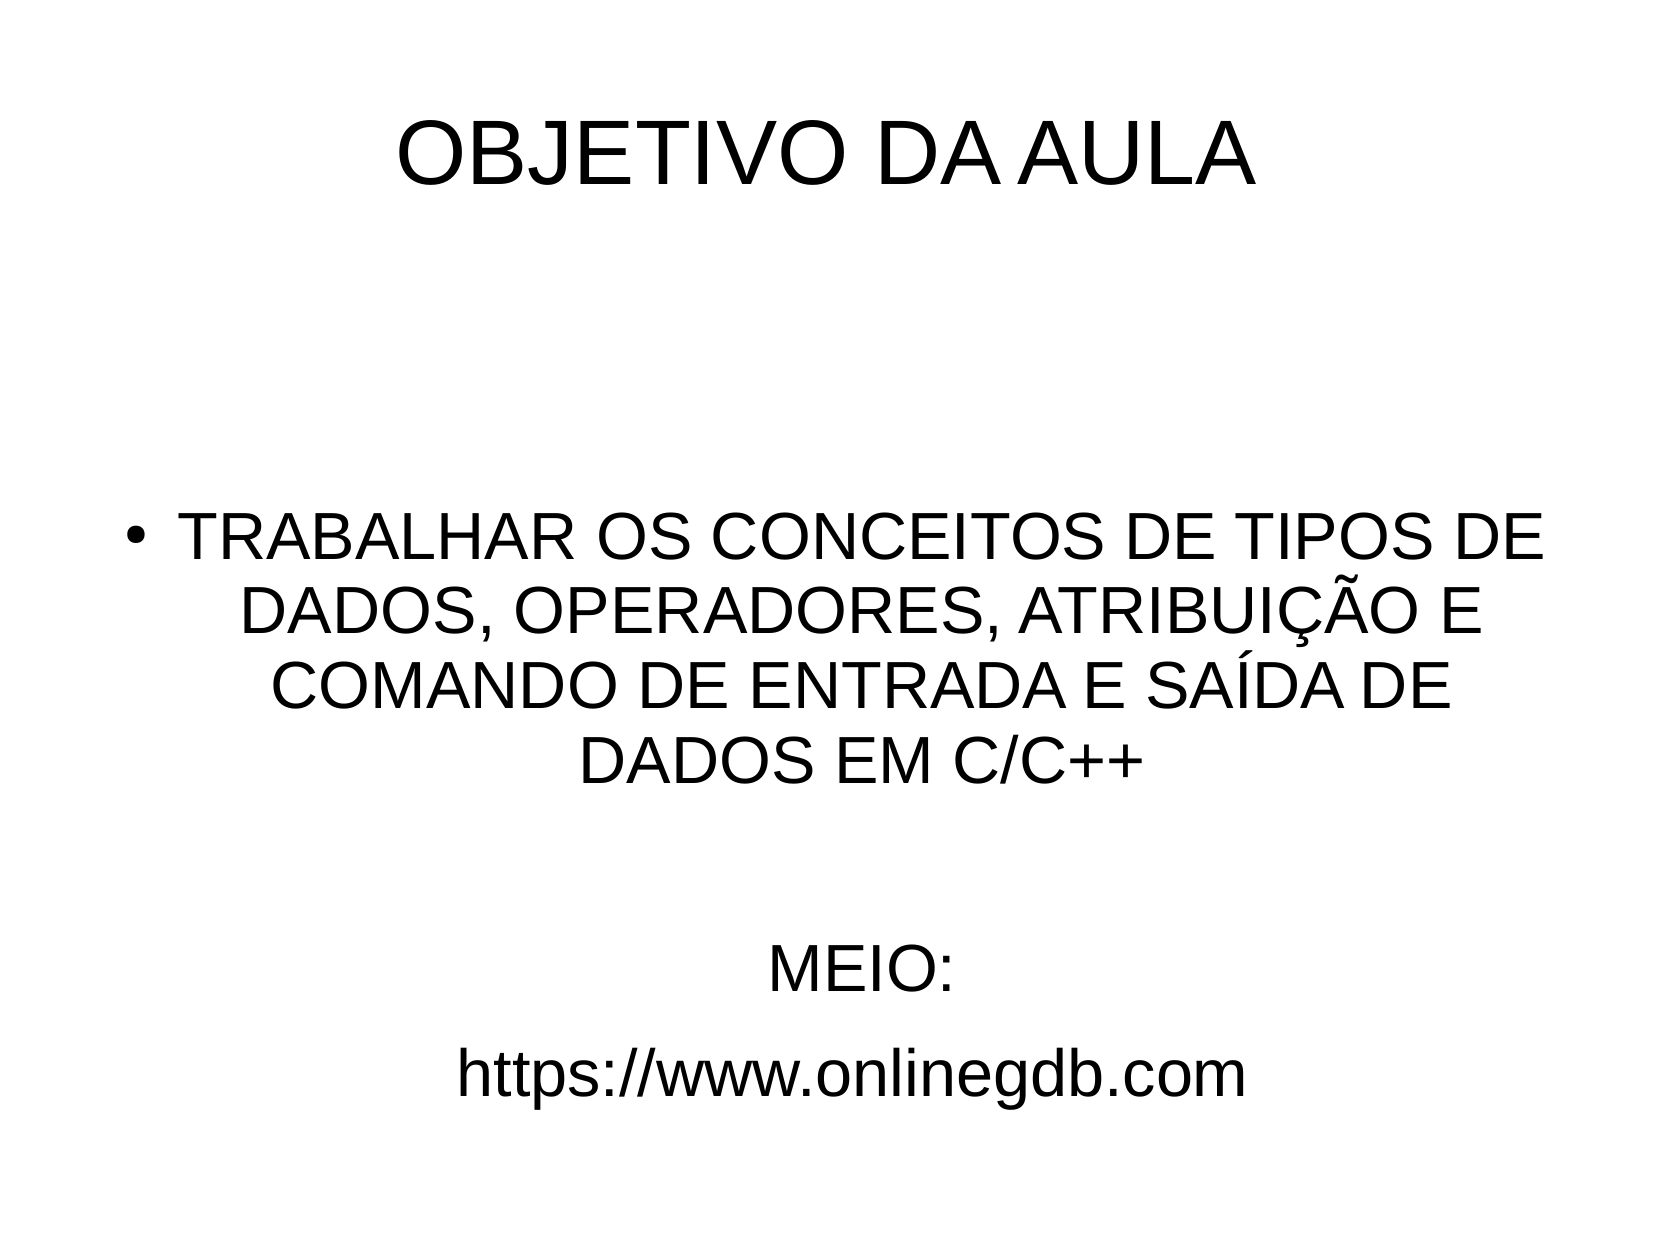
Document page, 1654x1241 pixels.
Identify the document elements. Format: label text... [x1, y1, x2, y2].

list TRABALHAR OS CONCEITOS DE TIPOS DE DADOS, OPERADORES, ATRIBUIÇÃO E COMANDO DE ENTRADA E SAÍDA DE DADOS EM C/C++ MEIO: https://www.onlinegdb.com [82, 290, 1571, 1215]
title OBJETIVO DA AULA [82, 49, 1571, 257]
